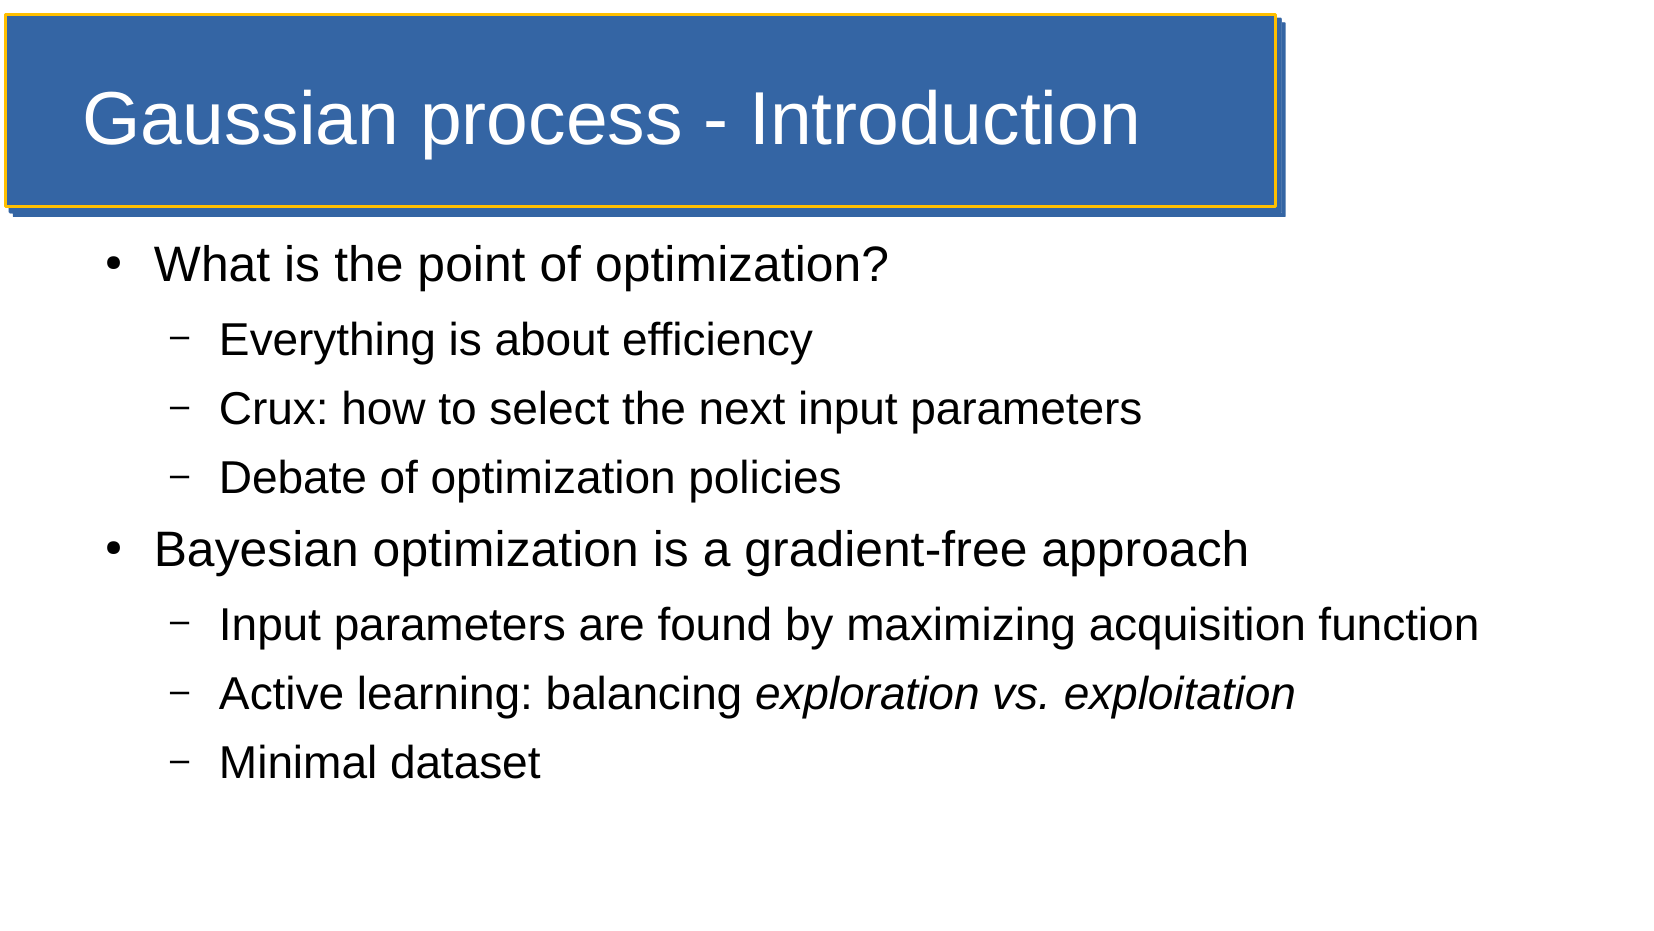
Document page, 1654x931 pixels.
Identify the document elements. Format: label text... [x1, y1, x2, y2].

title Gaussian process - Introduction [82, 44, 1235, 192]
list What is the point of optimization? Everything is about efficiency Crux: how to select the next input parameters Debate of optimization policies Bayesian optimization is a gradient-free approach Input parameters are found by maximizing acquisition function Active learning: balancing exploration vs. exploitation Minimal dataset [88, 236, 1565, 798]
